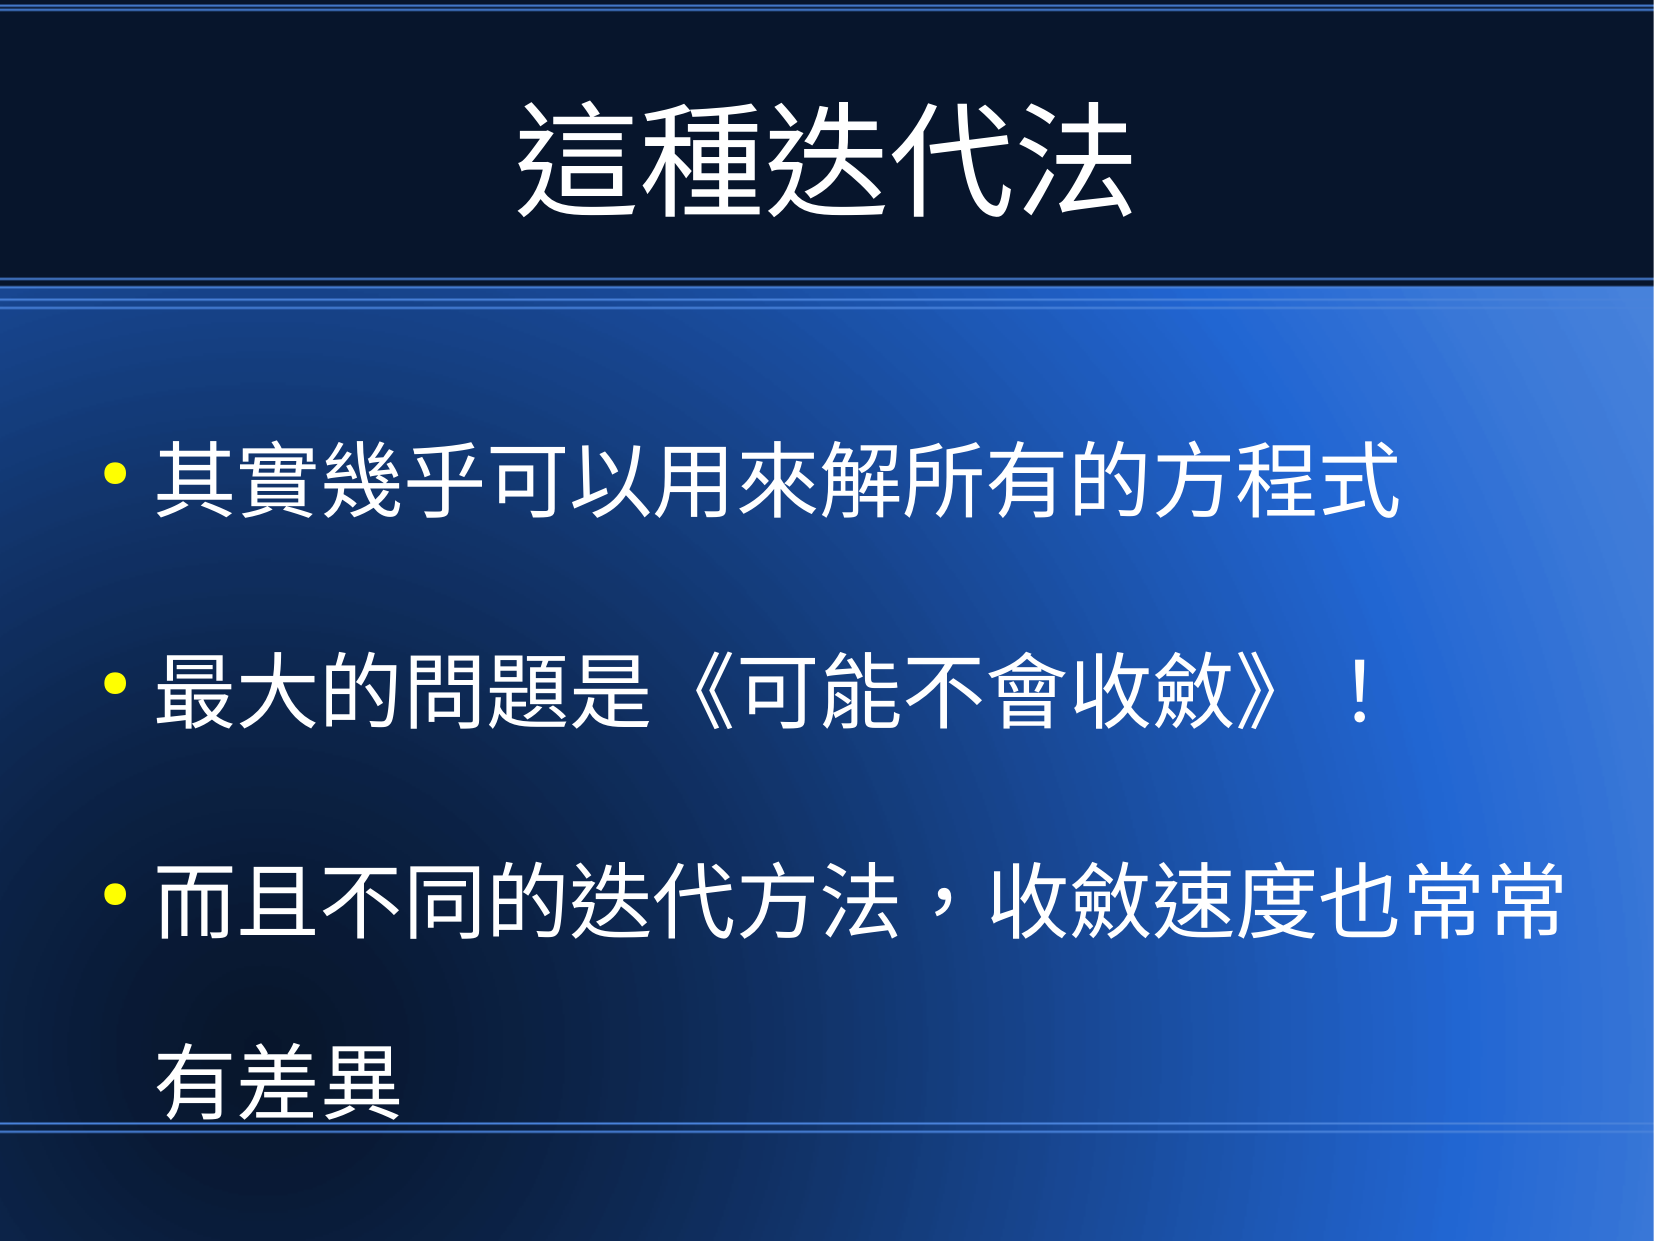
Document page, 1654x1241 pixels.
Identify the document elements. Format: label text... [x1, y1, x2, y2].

list 其實幾乎可以用來解所有的方程式 最大的問題是《可能不會收斂》！ 而且不同的迭代方法，收斂速度也常常有差異 [82, 355, 1571, 1241]
title 這種迭代法 [82, 49, 1571, 257]
picture [0, 0, 1654, 1241]
